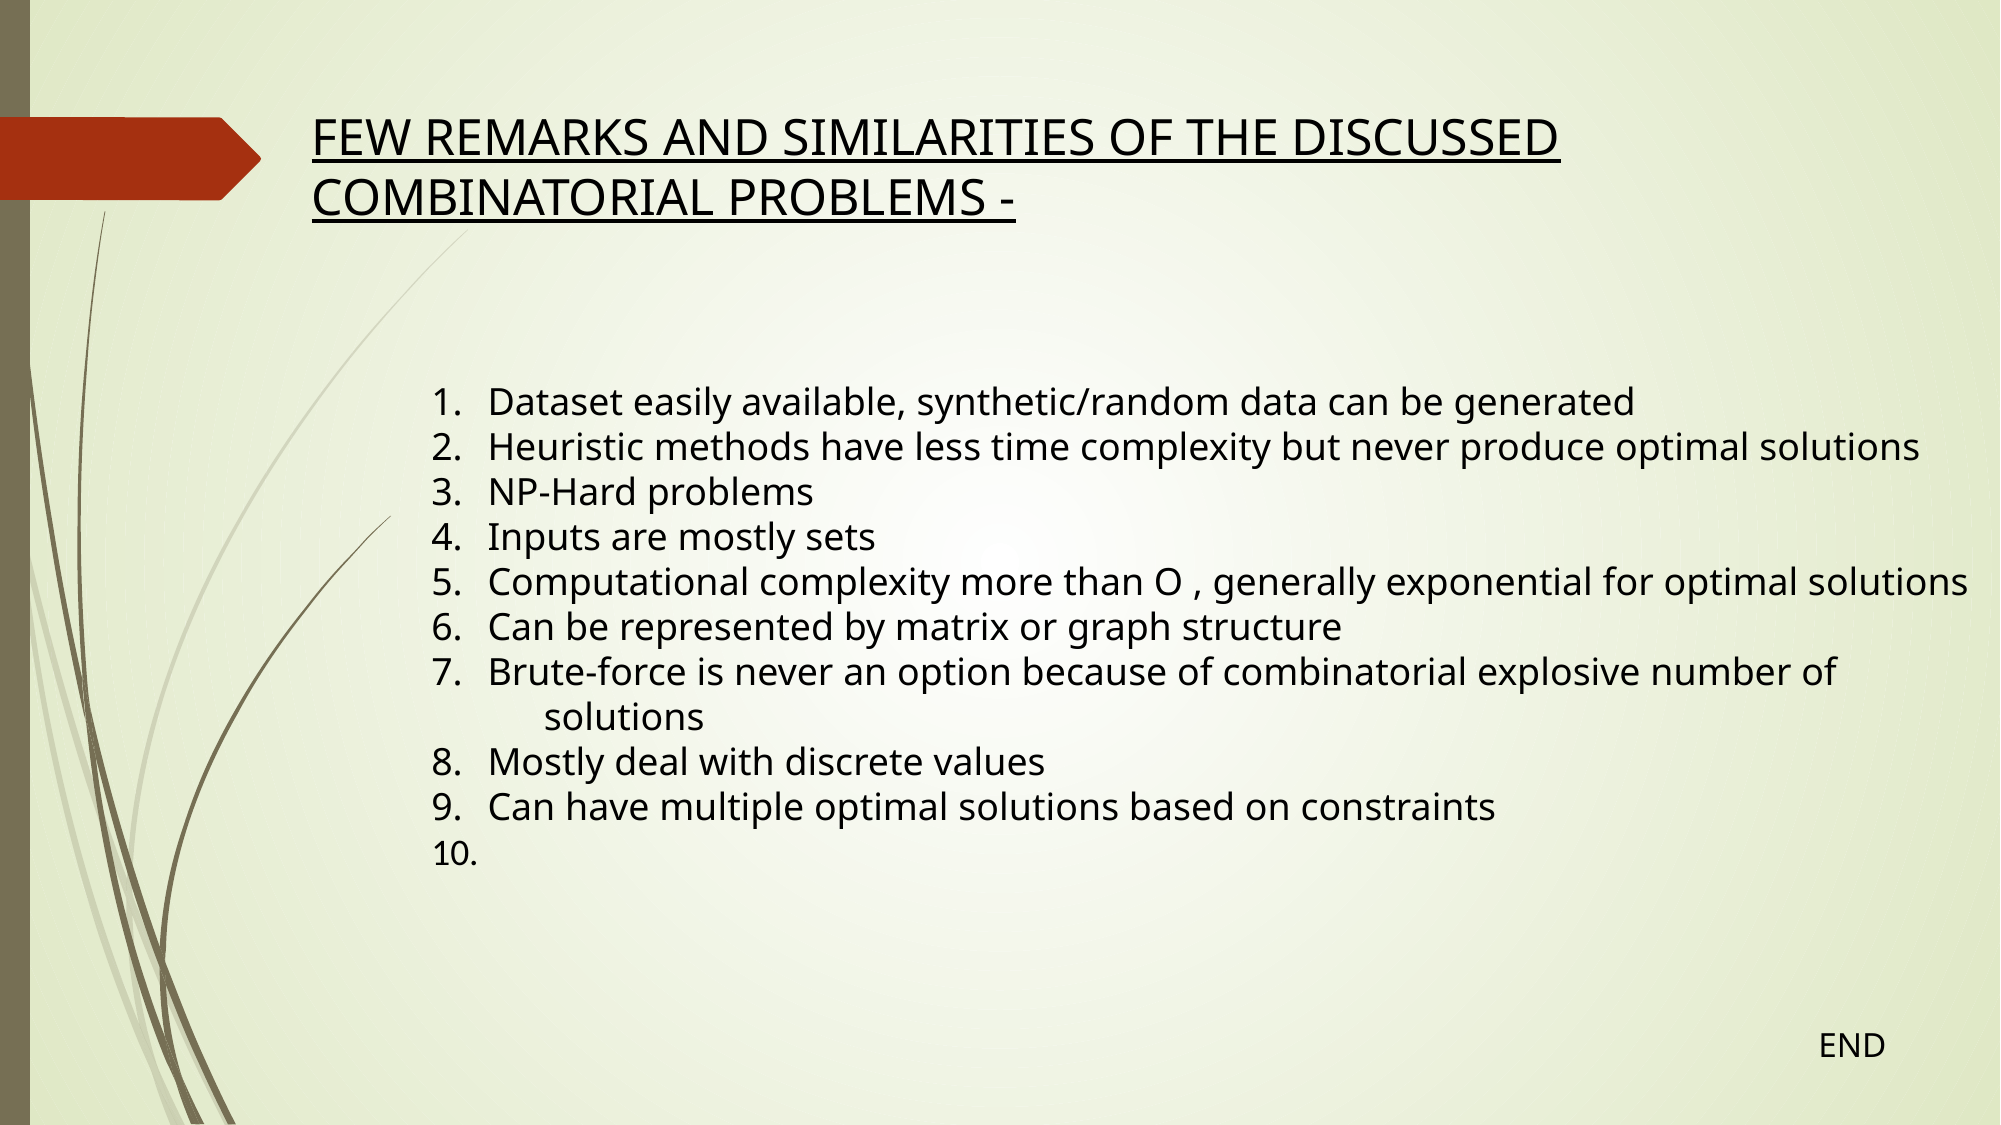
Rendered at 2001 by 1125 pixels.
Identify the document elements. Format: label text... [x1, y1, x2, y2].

text_box END [1803, 1016, 2000, 1118]
text_box Dataset easily available, synthetic/random data can be generated Heuristic methods have less time complexity but never produce optimal solutions NP-Hard problems Inputs are mostly sets Computational complexity more than O , generally exponential for optimal solutions Can be represented by matrix or graph structure Brute-force is never an option because of combinatorial explosive number of solutions Mostly deal with discrete values Can have multiple optimal solutions based on constraints [416, 370, 2000, 932]
text_box FEW REMARKS AND SIMILARITIES OF THE DISCUSSED COMBINATORIAL PROBLEMS - [296, 97, 1925, 235]
